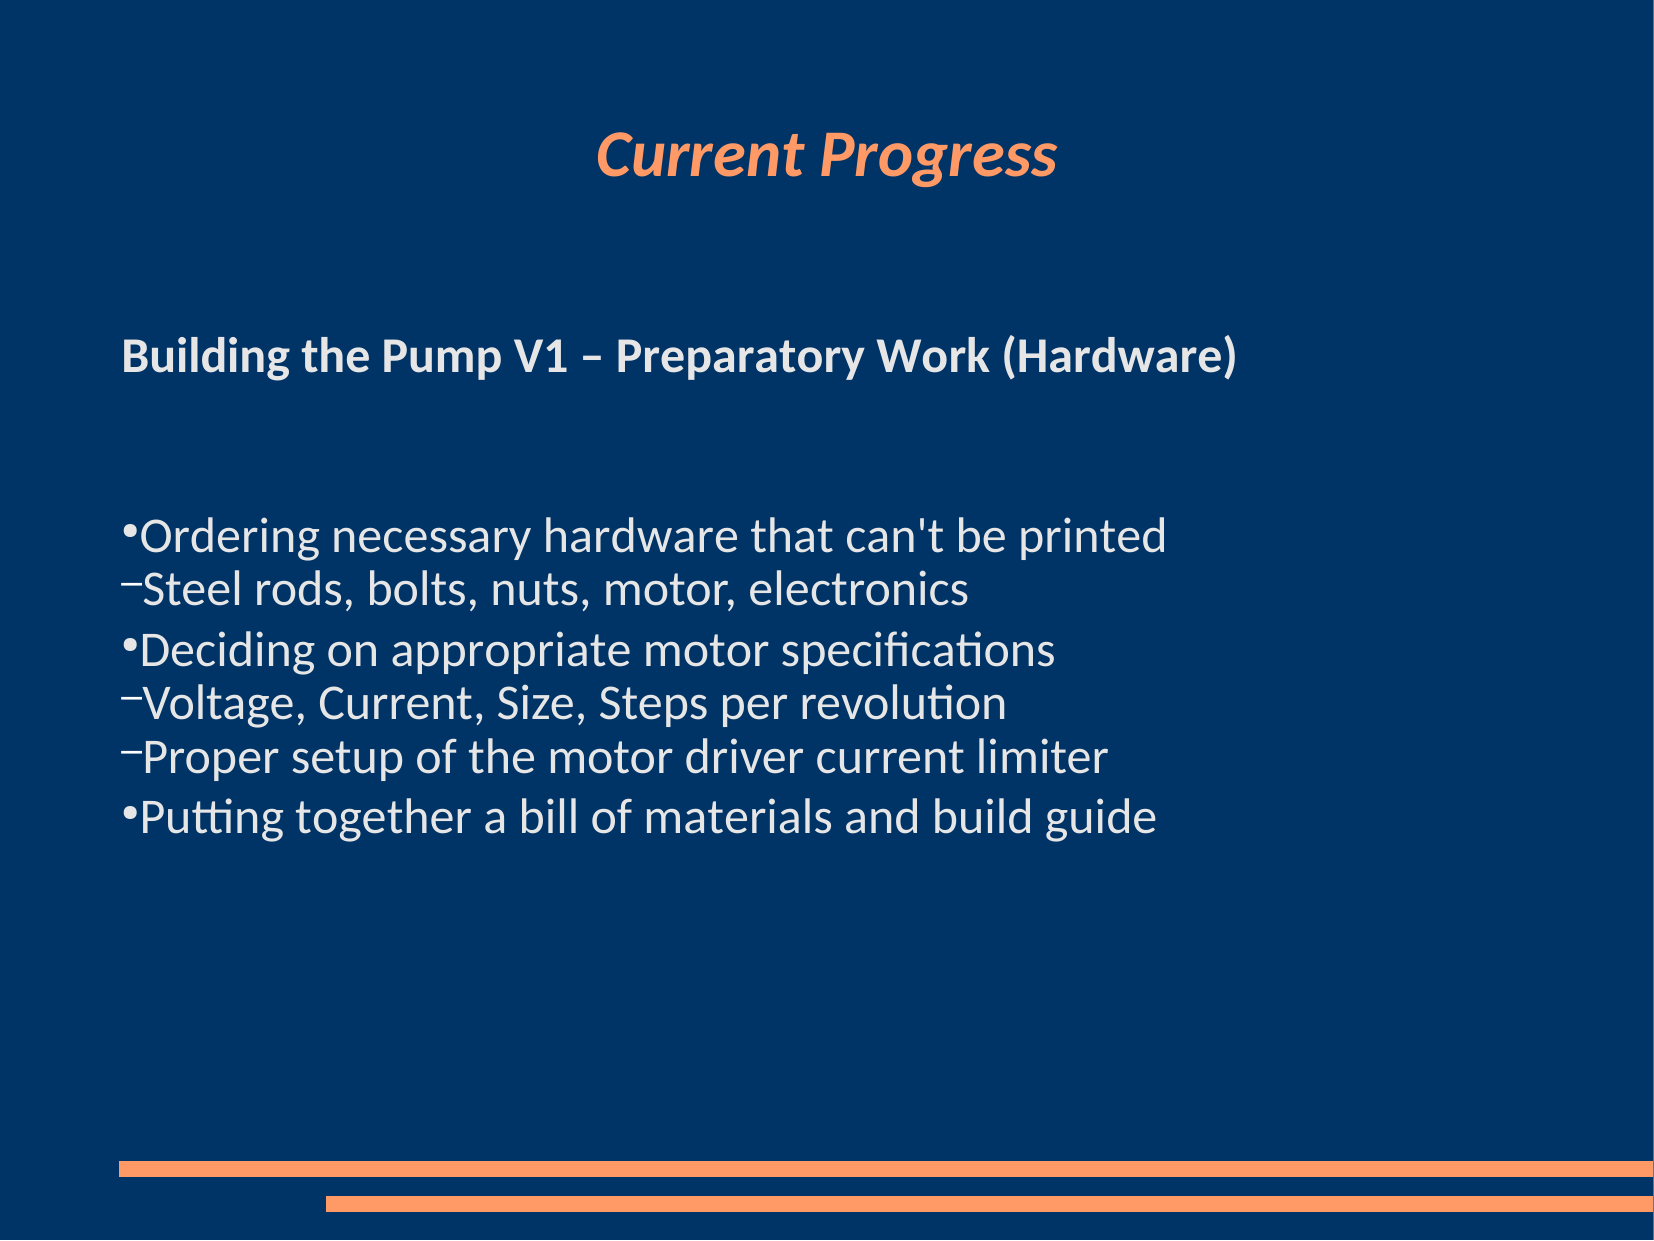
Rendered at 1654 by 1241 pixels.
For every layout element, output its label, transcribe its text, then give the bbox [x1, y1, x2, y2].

list Building the Pump V1 – Preparatory Work (Hardware) Ordering necessary hardware that can't be printed Steel rods, bolts, nuts, motor, electronics Deciding on appropriate motor specifications Voltage, Current, Size, Steps per revolution Proper setup of the motor driver current limiter Putting together a bill of materials and build guide [121, 322, 1561, 1132]
title Current Progress [121, 46, 1534, 254]
